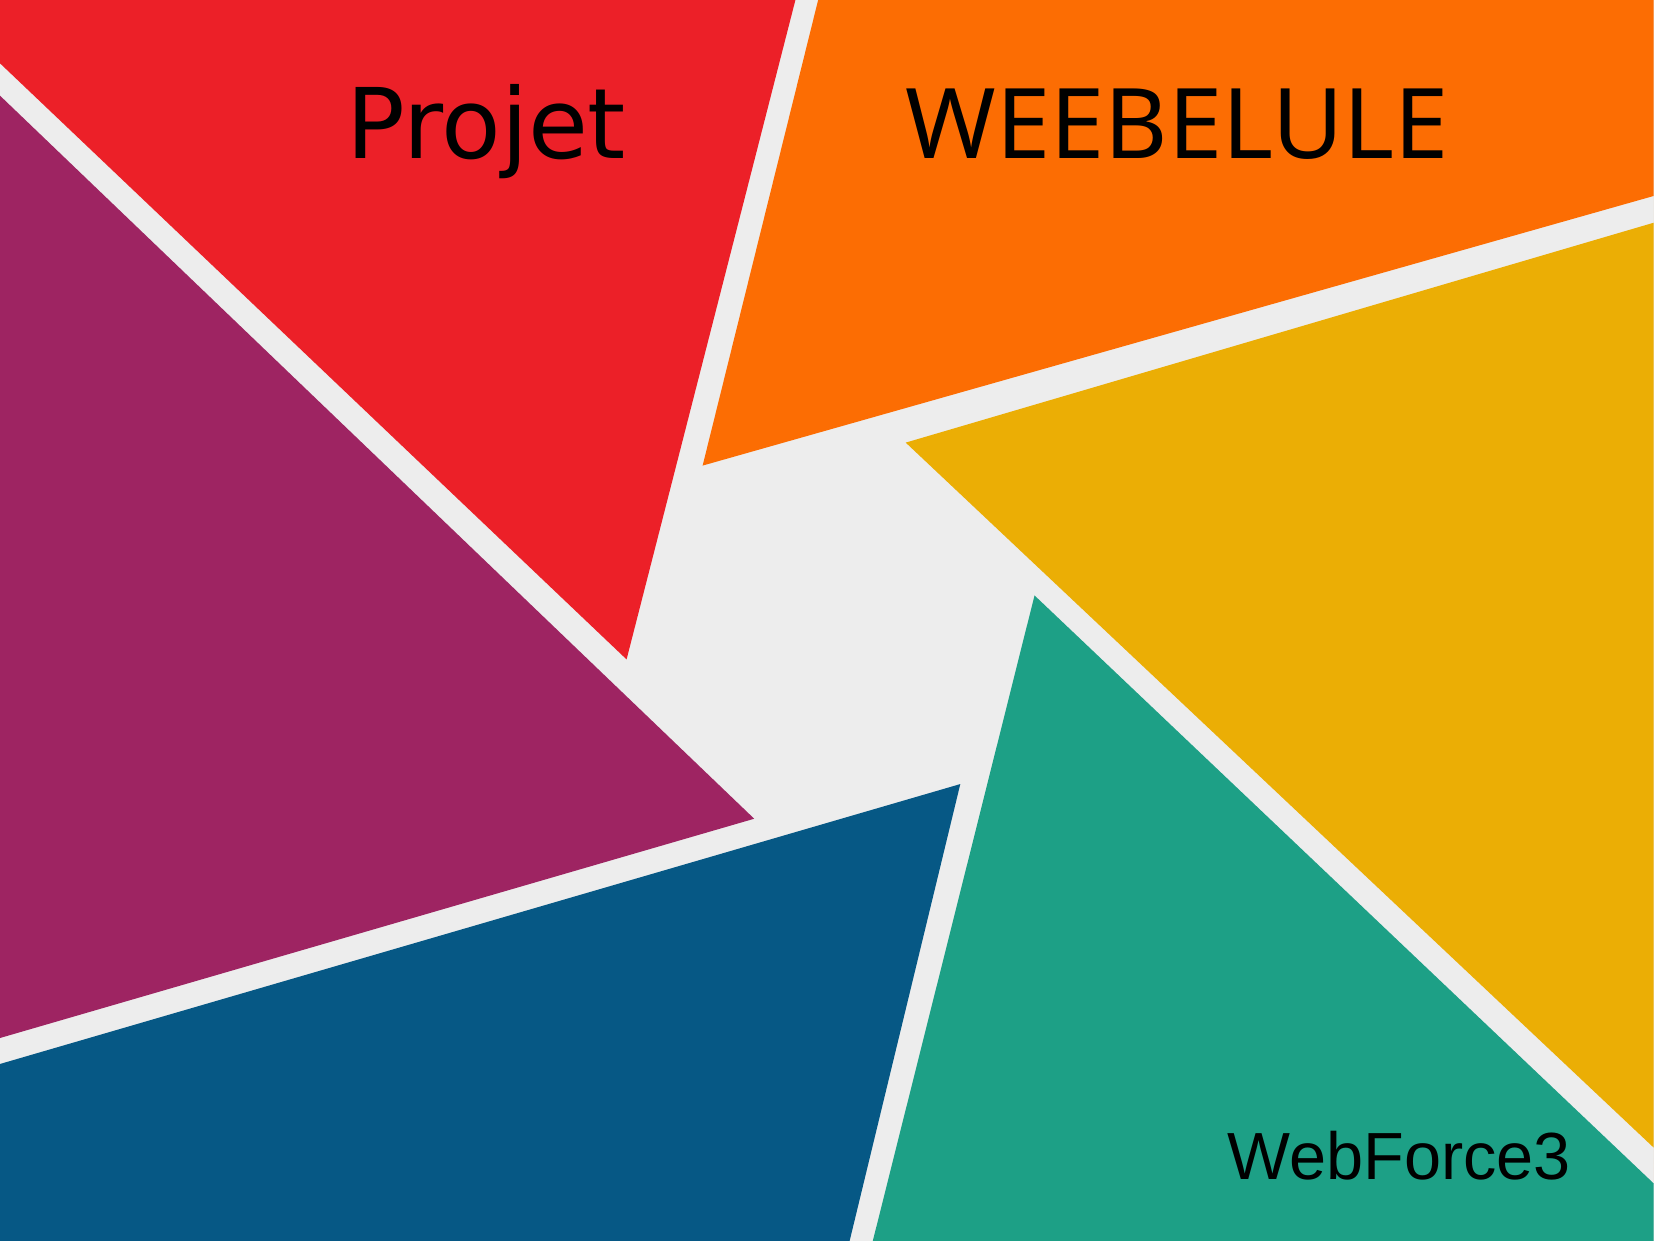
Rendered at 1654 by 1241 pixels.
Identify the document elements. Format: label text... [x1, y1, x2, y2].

subtitle WebForce3 [1169, 1098, 1630, 1216]
title Projet WEEBELULE [153, 17, 1642, 225]
